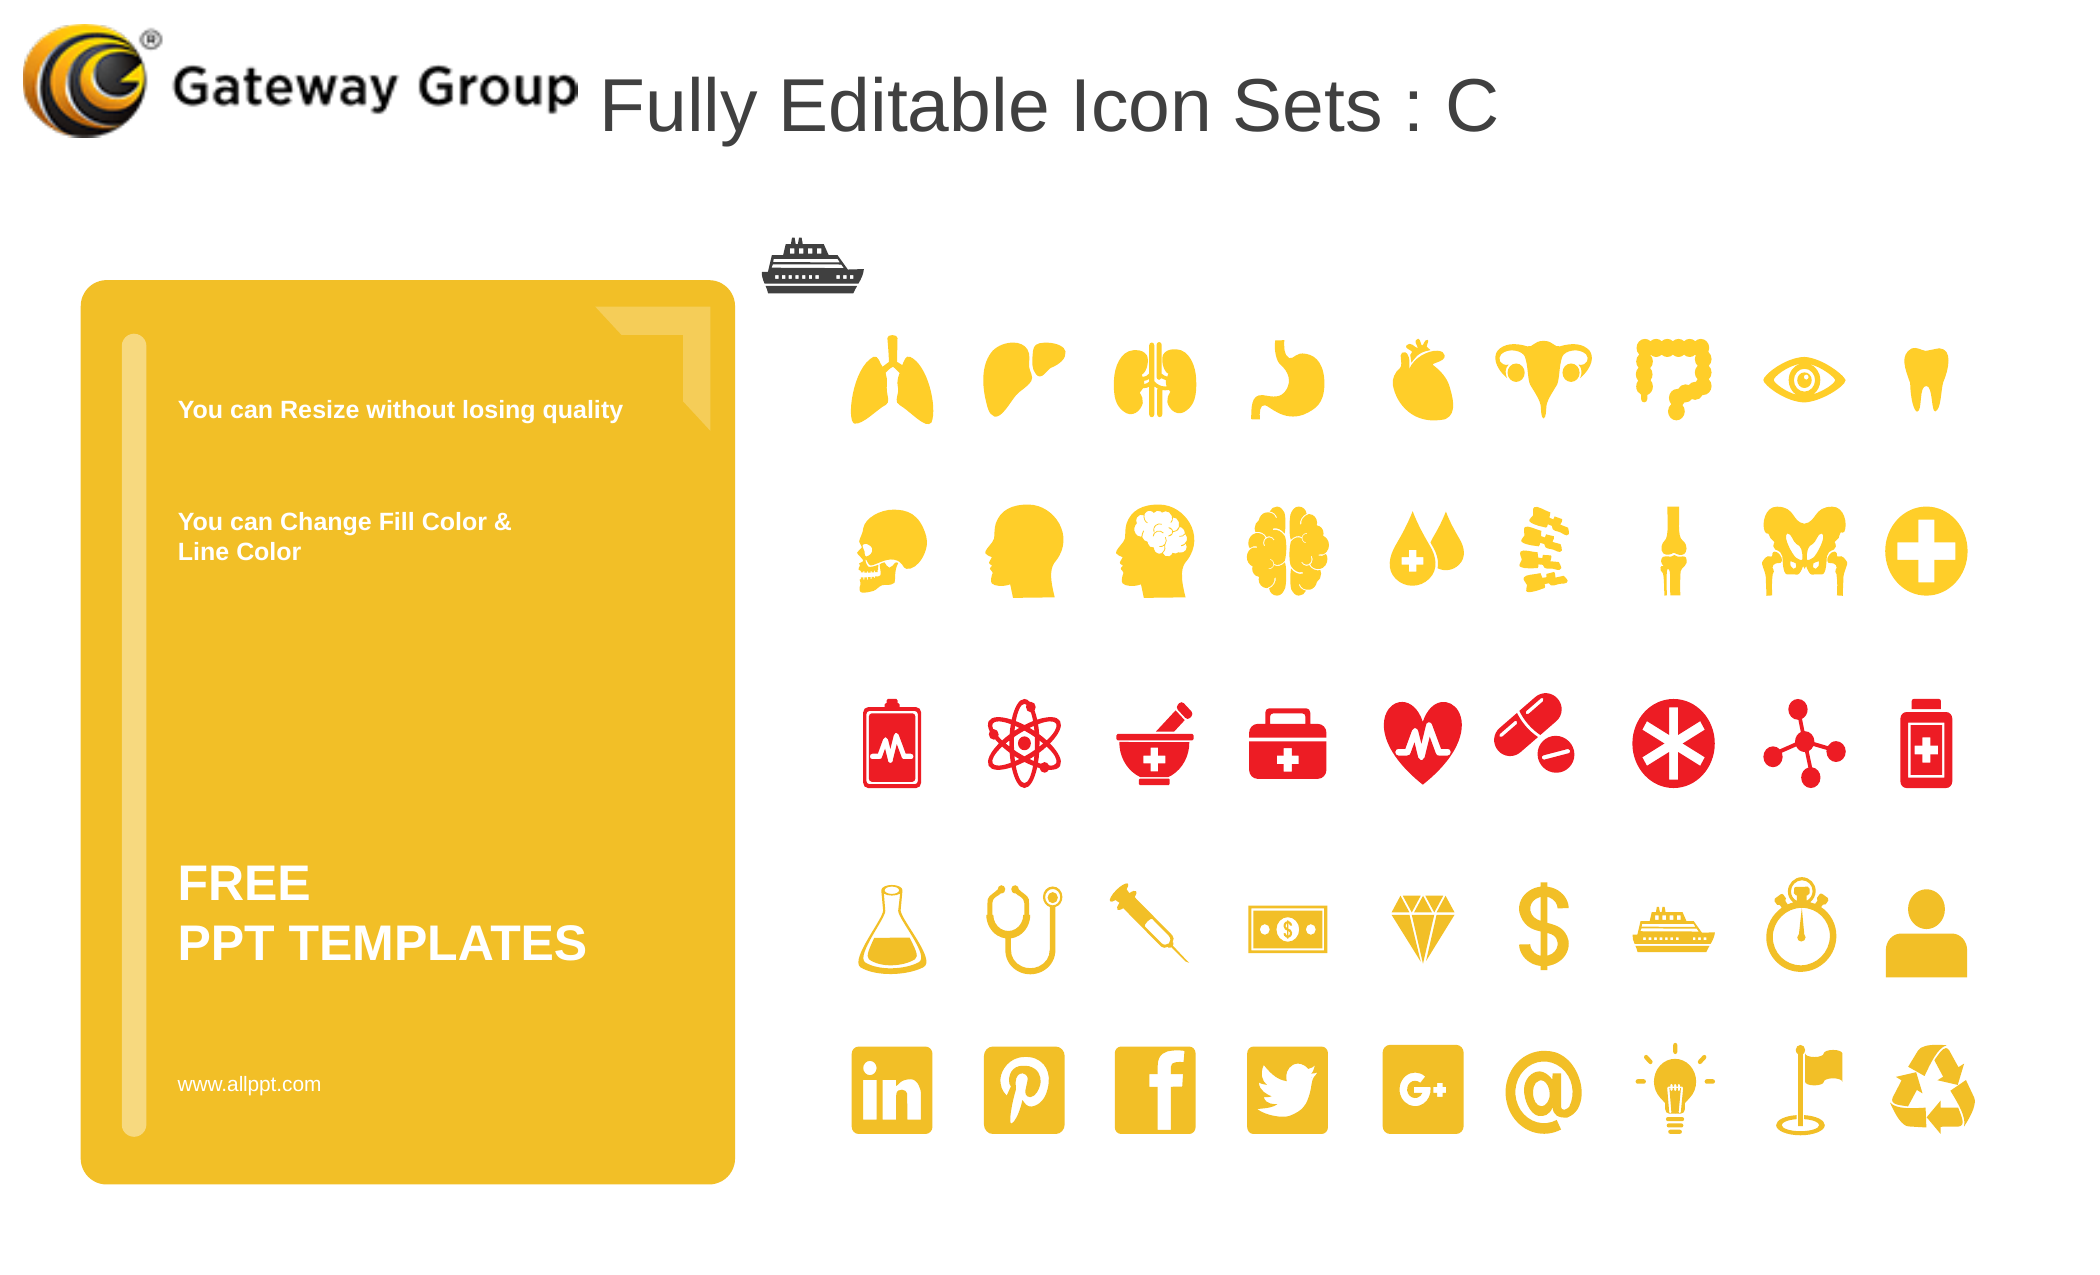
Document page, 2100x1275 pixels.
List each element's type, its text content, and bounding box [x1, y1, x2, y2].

text_box [1766, 877, 1837, 972]
text_box www.allppt.com [162, 1063, 676, 1104]
text_box [1632, 698, 1715, 789]
text_box [1494, 712, 1538, 757]
text_box [1704, 1079, 1716, 1084]
text_box [1537, 735, 1575, 773]
text_box [1109, 883, 1190, 963]
text_box [1795, 1044, 1843, 1127]
text_box [1635, 338, 1712, 421]
text_box [1251, 340, 1325, 420]
text_box [1249, 741, 1327, 779]
text_box [1665, 1117, 1685, 1122]
text_box [983, 342, 1033, 417]
text_box [1673, 1042, 1678, 1055]
text_box [1911, 698, 1941, 710]
text_box [1249, 708, 1327, 738]
text_box You can Resize without losing quality [163, 386, 676, 432]
text_box [1383, 701, 1462, 785]
picture [23, 24, 578, 138]
text_box [1523, 571, 1568, 593]
text_box FREE PPT TEMPLATES [162, 843, 676, 978]
text_box [857, 509, 928, 593]
text_box [1391, 914, 1455, 964]
text_box [1890, 1044, 1975, 1134]
text_box [1632, 906, 1715, 944]
text_box [1635, 945, 1710, 953]
text_box [1246, 506, 1287, 596]
text_box [1668, 1129, 1682, 1134]
text_box [1885, 506, 1968, 596]
text_box [1762, 506, 1848, 596]
text_box [1885, 933, 1968, 978]
text_box [1666, 1123, 1684, 1128]
text_box [983, 1046, 1065, 1134]
text_box [1391, 895, 1455, 913]
text_box [1519, 693, 1562, 736]
text_box [850, 335, 934, 425]
text_box [1521, 526, 1562, 552]
text_box [1900, 712, 1953, 789]
text_box [863, 698, 922, 789]
text_box [1635, 1079, 1646, 1084]
text_box [1505, 1050, 1582, 1134]
text_box [1763, 698, 1846, 789]
text_box [1116, 504, 1195, 598]
text_box [1247, 1046, 1328, 1134]
text_box [1389, 511, 1464, 586]
text_box [1382, 1044, 1464, 1134]
text_box [985, 504, 1064, 598]
text_box [1763, 356, 1846, 403]
text_box [1904, 347, 1949, 412]
text_box [1644, 1054, 1653, 1065]
text_box [1116, 733, 1194, 786]
text_box [1032, 342, 1066, 377]
text_box [1660, 506, 1687, 596]
text_box [1392, 338, 1454, 421]
text_box [761, 237, 864, 284]
text_box [1155, 702, 1193, 732]
text_box Fully Editable Icon Sets : C [0, 30, 2100, 173]
text_box [1776, 1115, 1825, 1136]
text_box [858, 884, 927, 975]
text_box [1529, 506, 1569, 536]
text_box [851, 1046, 933, 1134]
text_box [1697, 1054, 1707, 1065]
text_box [1908, 889, 1945, 930]
text_box [1519, 882, 1569, 971]
text_box You can Change Fill Color & Line Color [163, 498, 676, 574]
text_box [987, 698, 1061, 789]
text_box [1495, 340, 1592, 419]
text_box [1114, 1046, 1196, 1134]
text_box [1289, 506, 1329, 596]
text_box [1519, 550, 1562, 570]
text_box [1653, 1058, 1697, 1114]
text_box [986, 885, 1063, 975]
text_box [1113, 342, 1197, 418]
text_box [1248, 905, 1328, 954]
text_box [765, 285, 858, 294]
